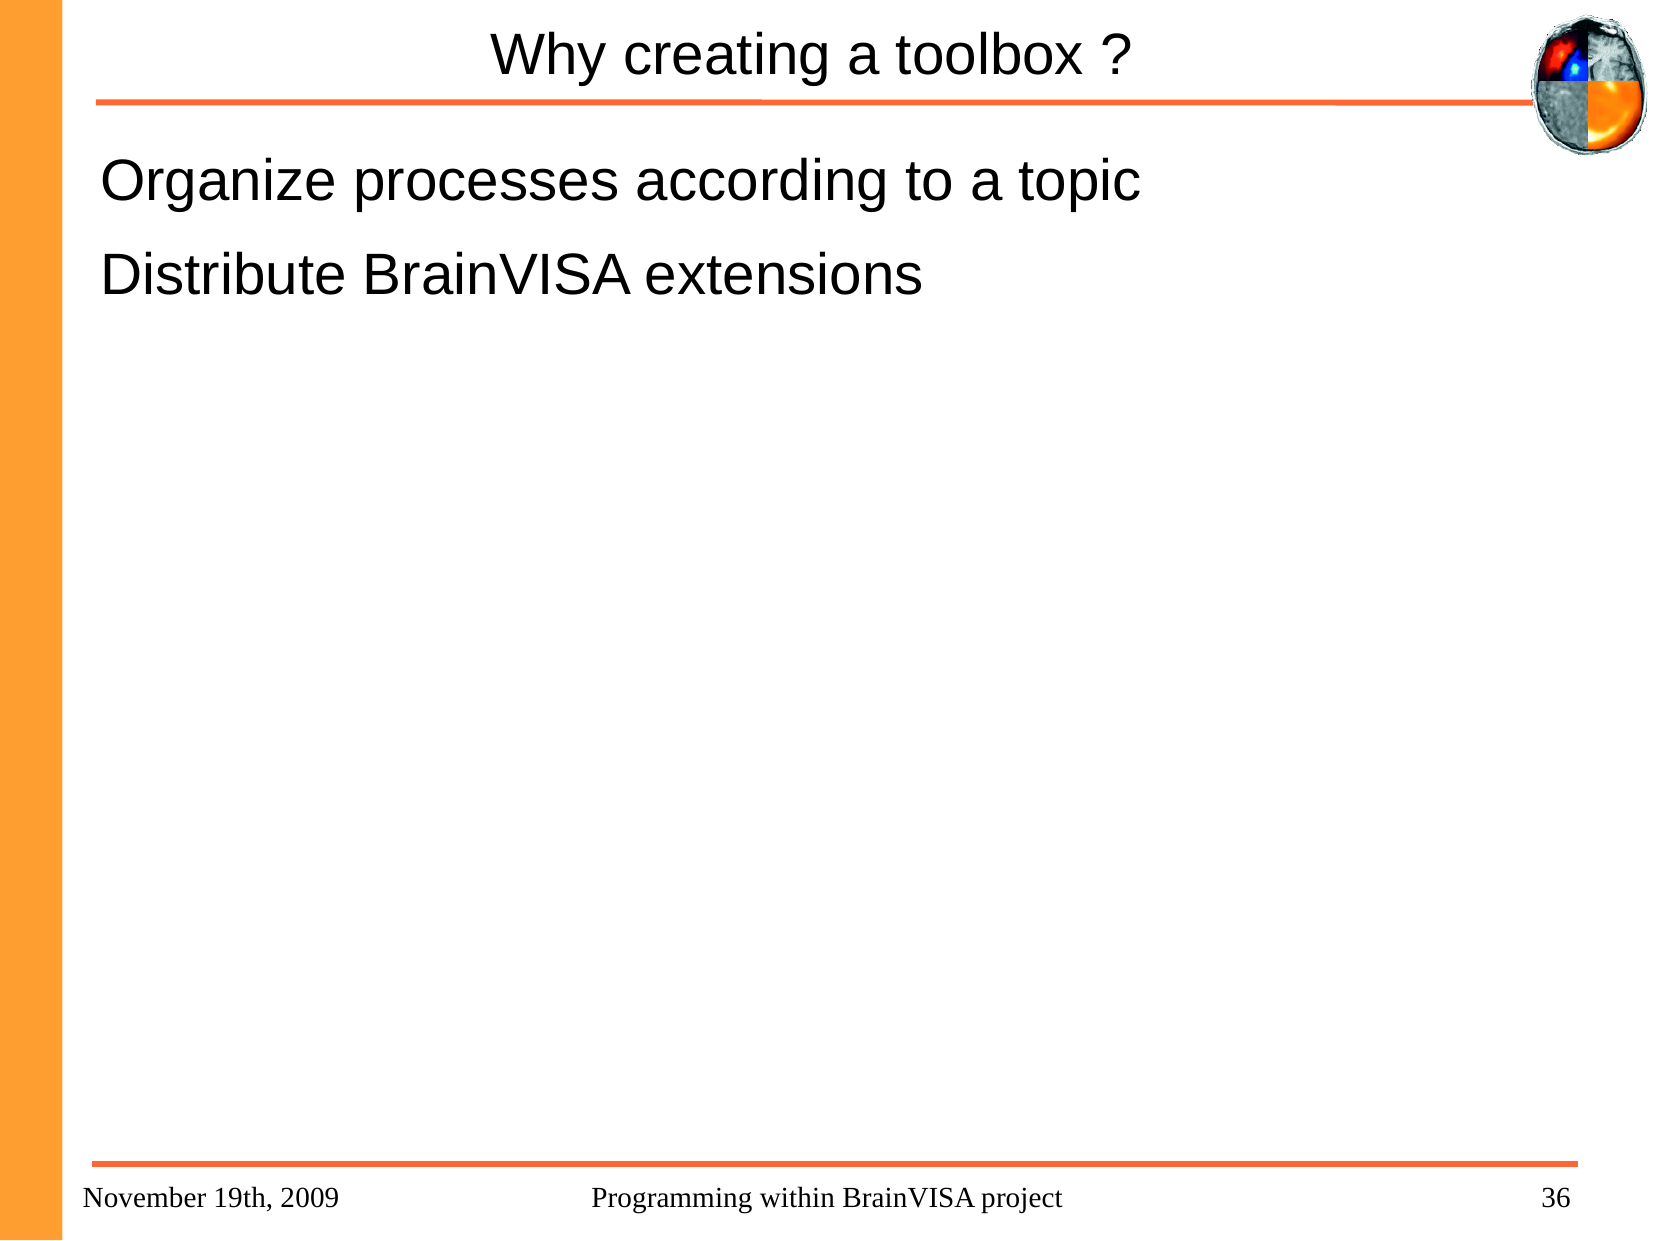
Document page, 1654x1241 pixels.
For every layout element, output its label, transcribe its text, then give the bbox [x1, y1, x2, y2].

list Organize processes according to a topic Distribute BrainVISA extensions [82, 147, 1571, 967]
title Why creating a toolbox ? [88, 19, 1536, 89]
picture [1530, 14, 1649, 157]
